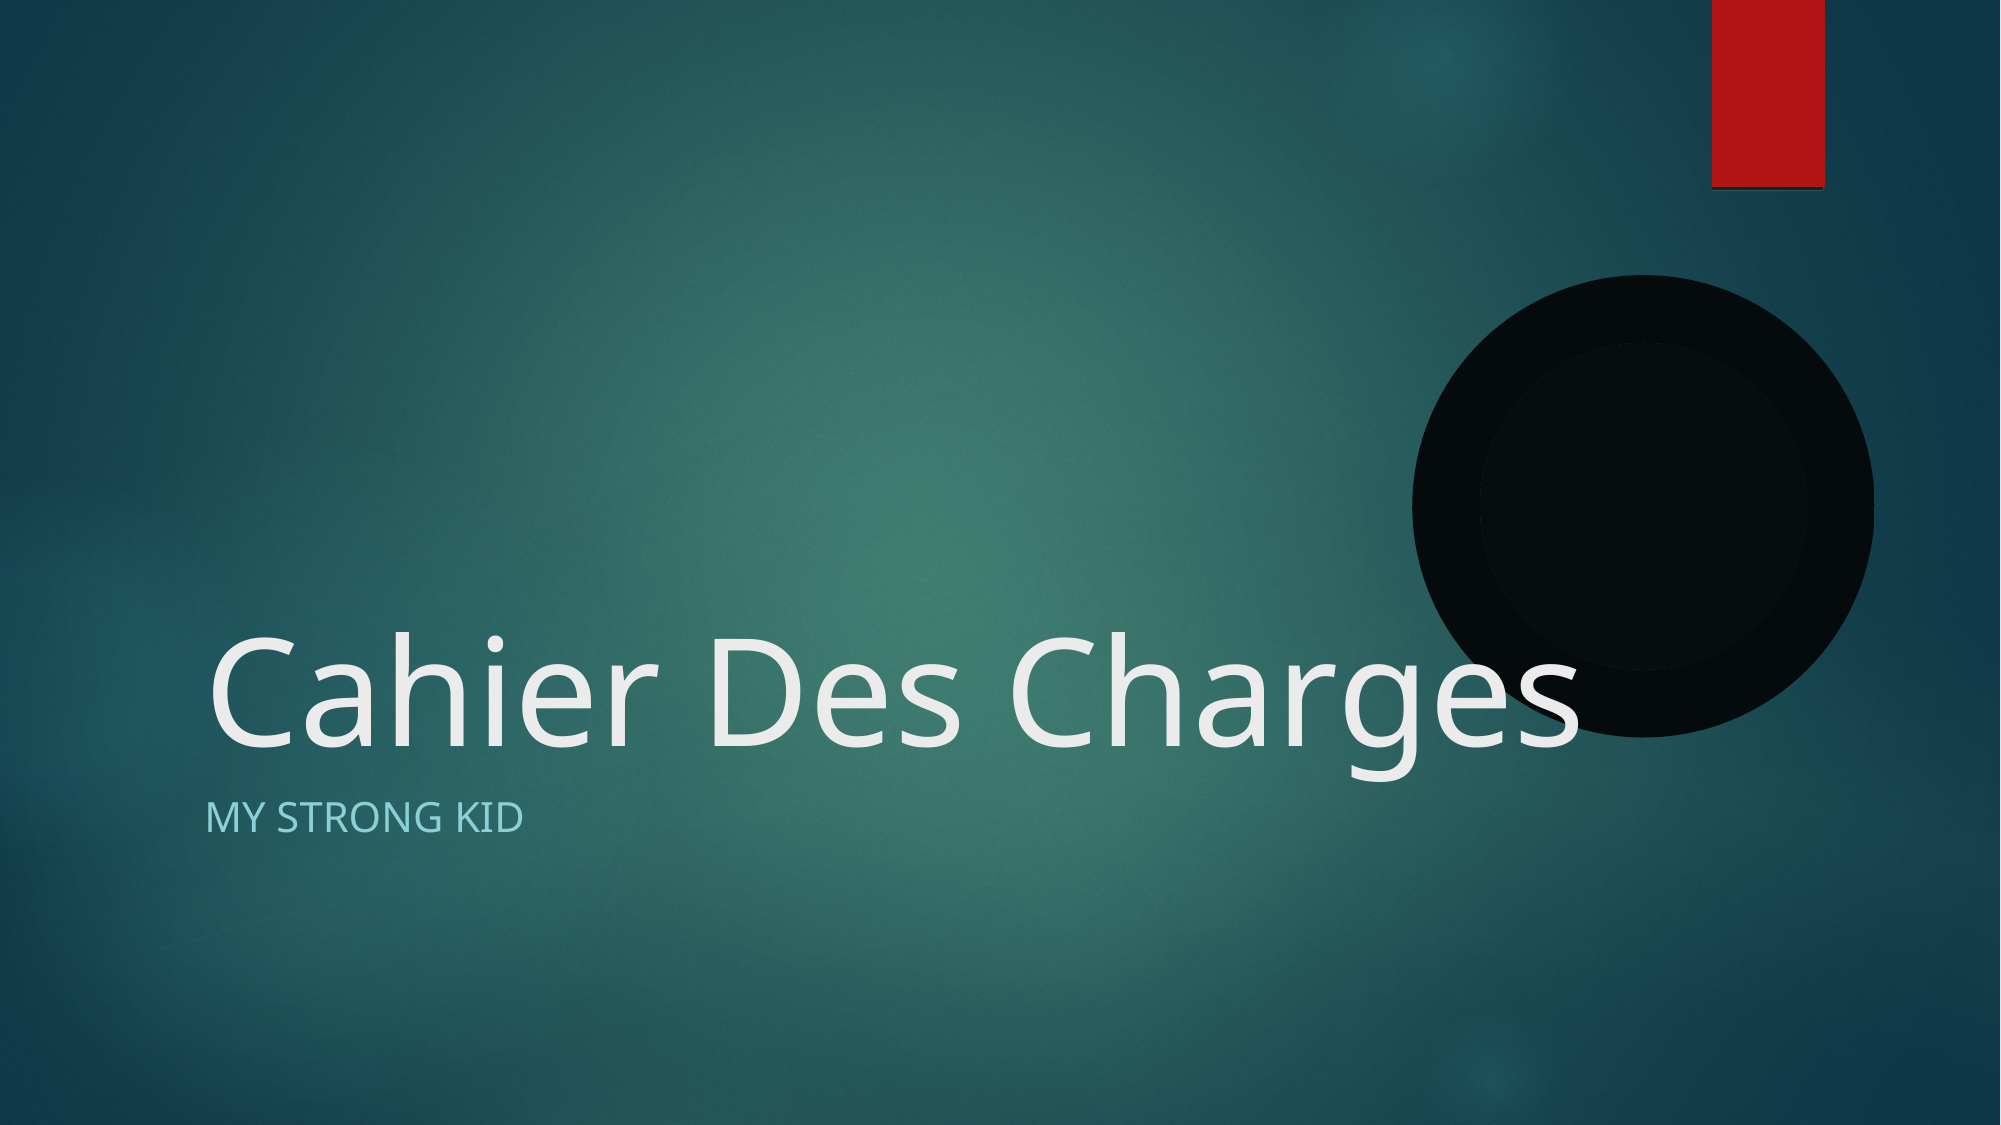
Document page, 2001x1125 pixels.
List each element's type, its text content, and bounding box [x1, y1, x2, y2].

subtitle My STRONG KID [189, 783, 1638, 926]
title Cahier Des Charges [189, 237, 1638, 783]
